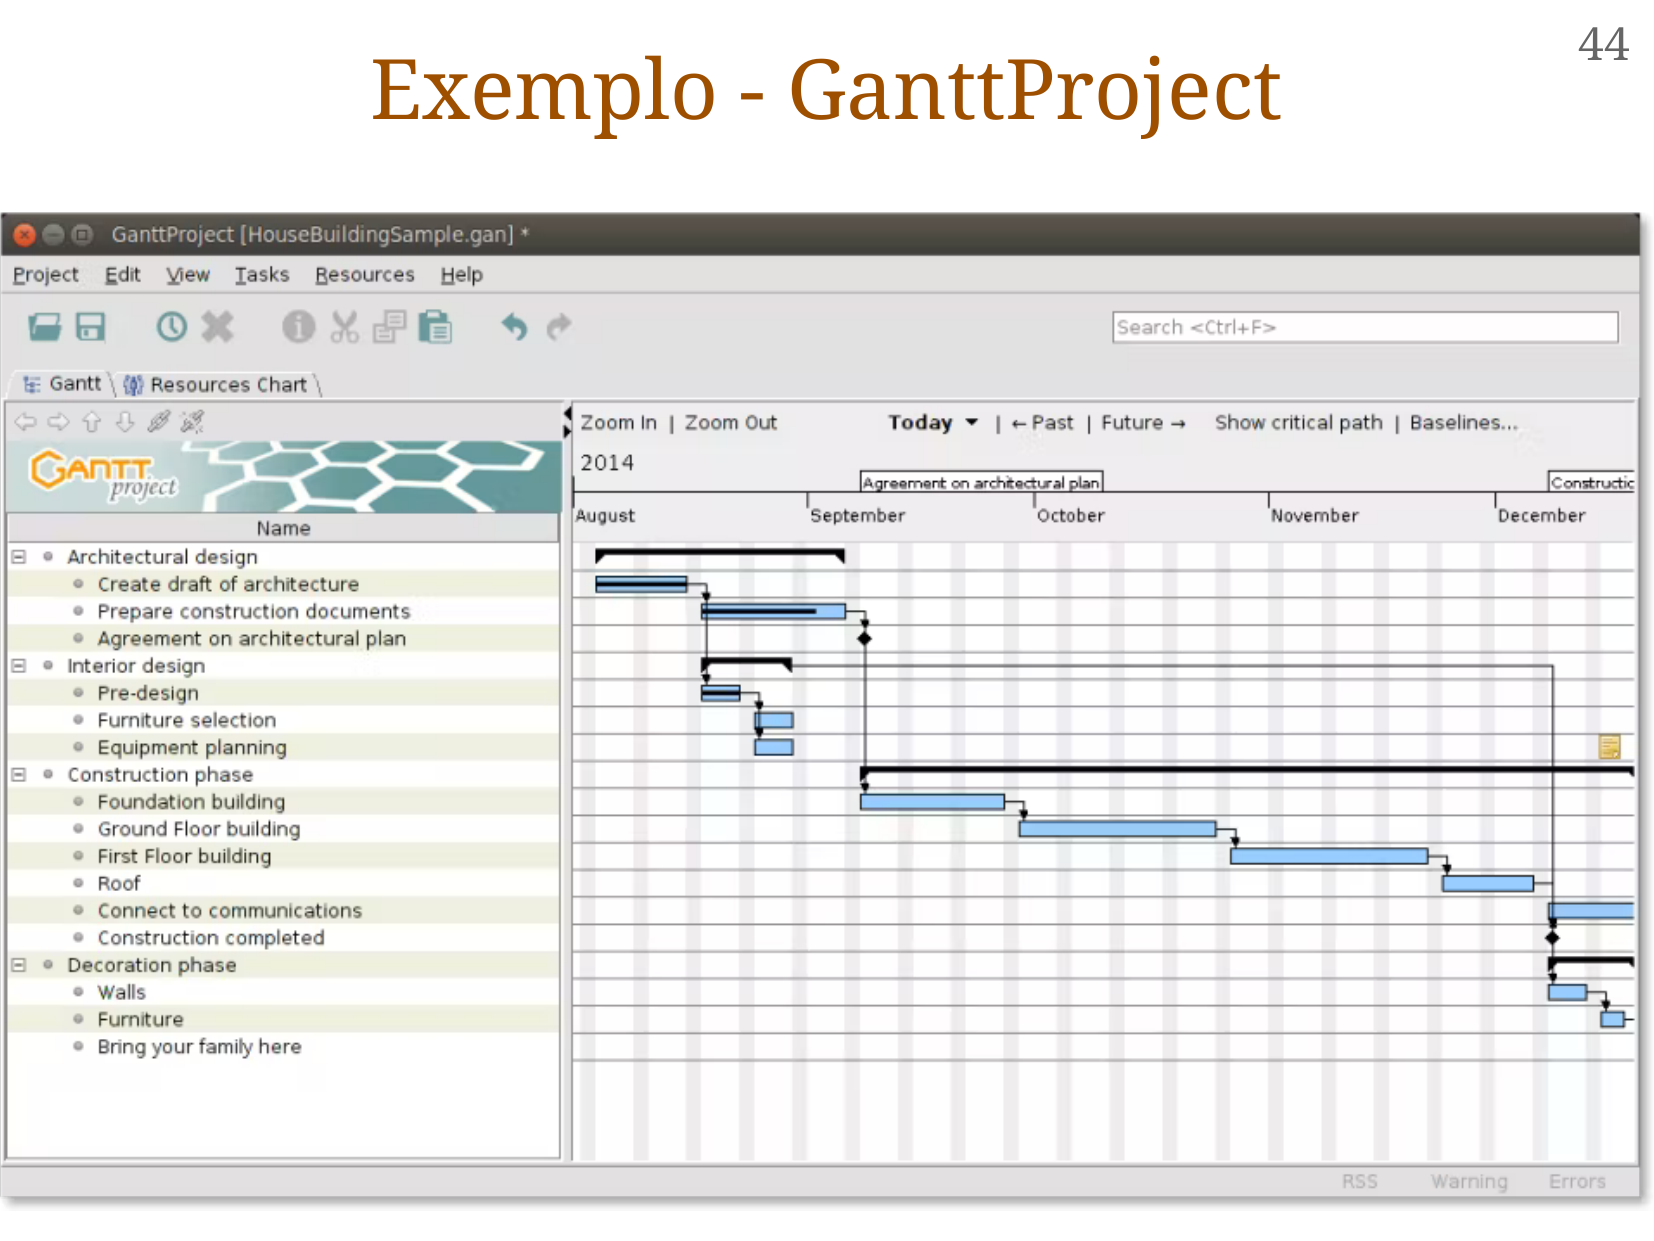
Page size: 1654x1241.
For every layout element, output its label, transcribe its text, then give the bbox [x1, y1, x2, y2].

title Exemplo - GanttProject [59, 29, 1595, 148]
picture [0, 206, 1654, 1211]
